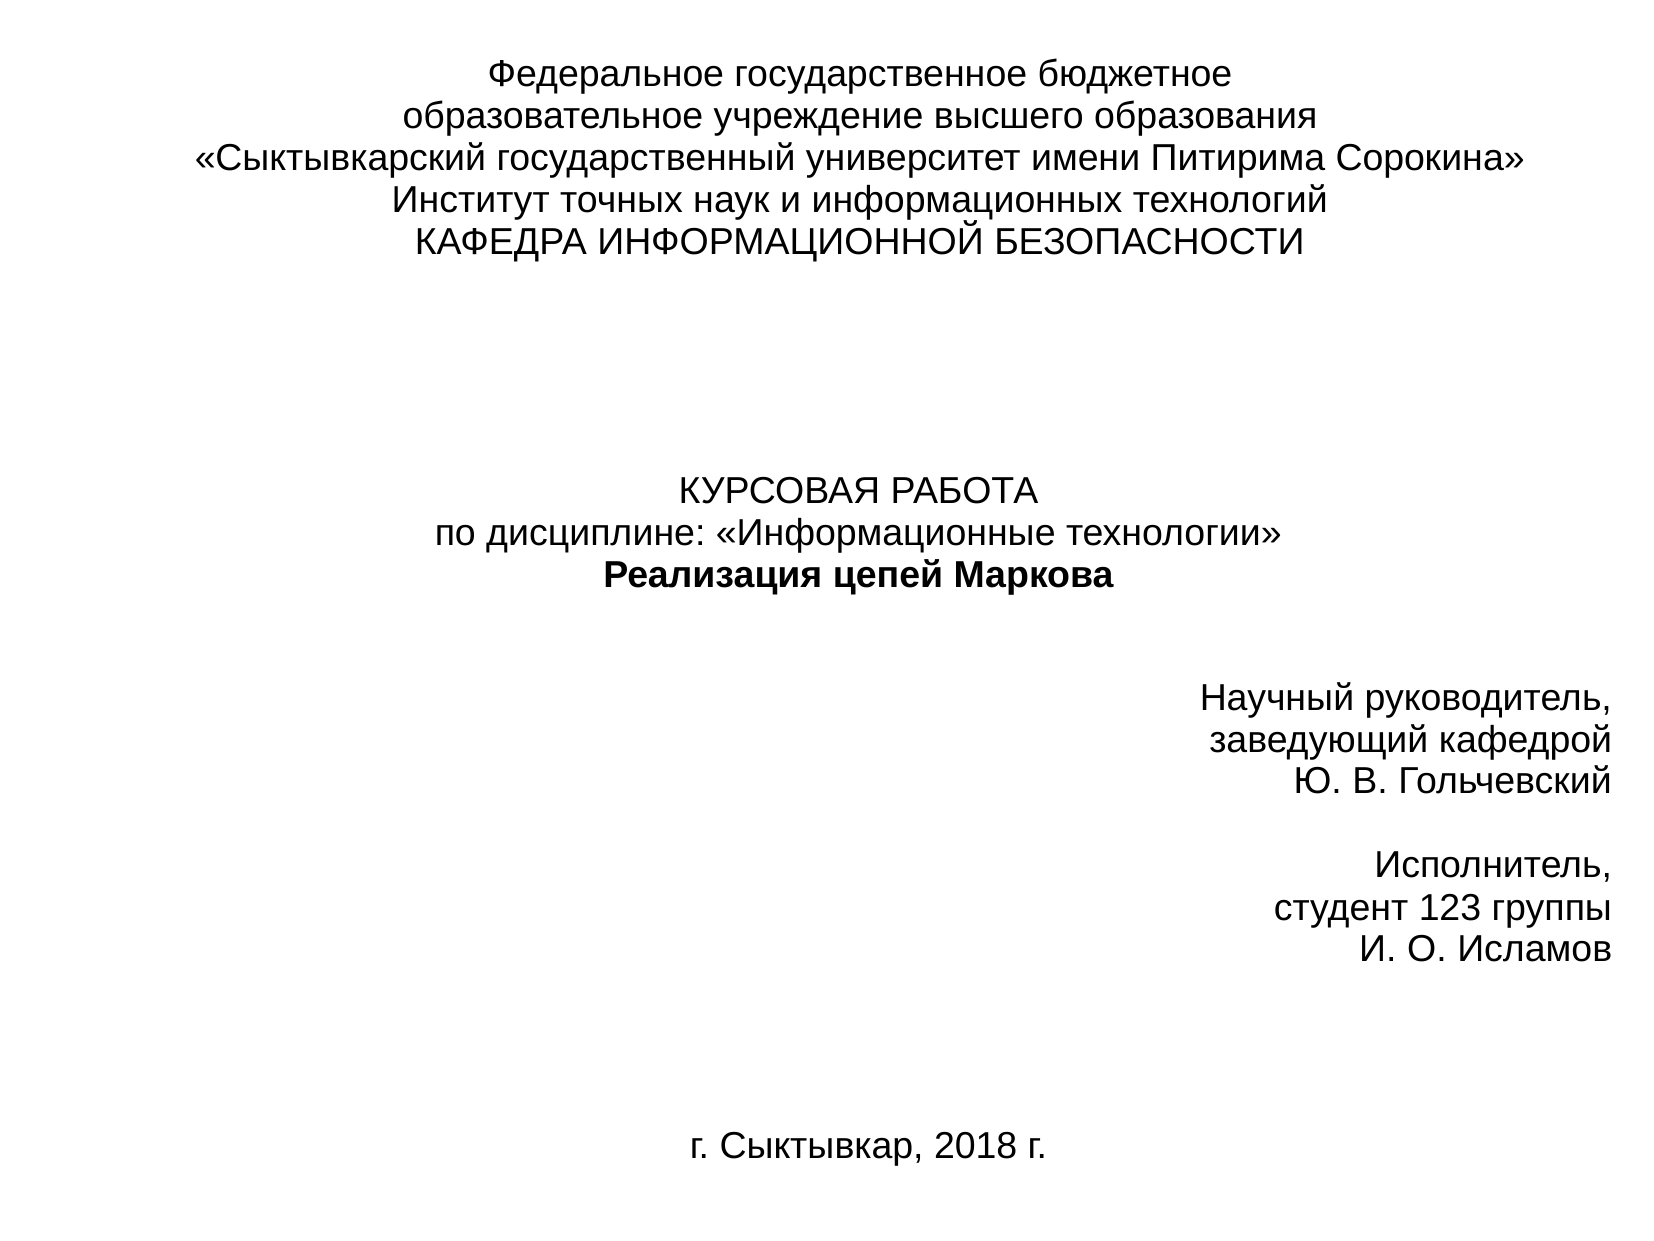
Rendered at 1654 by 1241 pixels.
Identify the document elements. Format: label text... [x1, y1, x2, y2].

text_box КУРСОВАЯ РАБОТА по дисциплине: «Информационные технологии» Реализация цепей Маркова [420, 462, 1297, 645]
text_box г. Сыктывкар, 2018 г. [675, 1116, 1063, 1174]
text_box Федеральное государственное бюджетное образовательное учреждение высшего образования «Сыктывкарский государственный университет имени Питирима Сорокина» Институт точных наук и информационных технологий КАФЕДРА ИНФОРМАЦИОННОЙ БЕЗОПАСНОСТИ [180, 45, 1546, 312]
text_box Научный руководитель, заведующий кафедрой Ю. В. Гольчевский Исполнитель, студент 123 группы И. О. Исламов [1185, 668, 1636, 1062]
